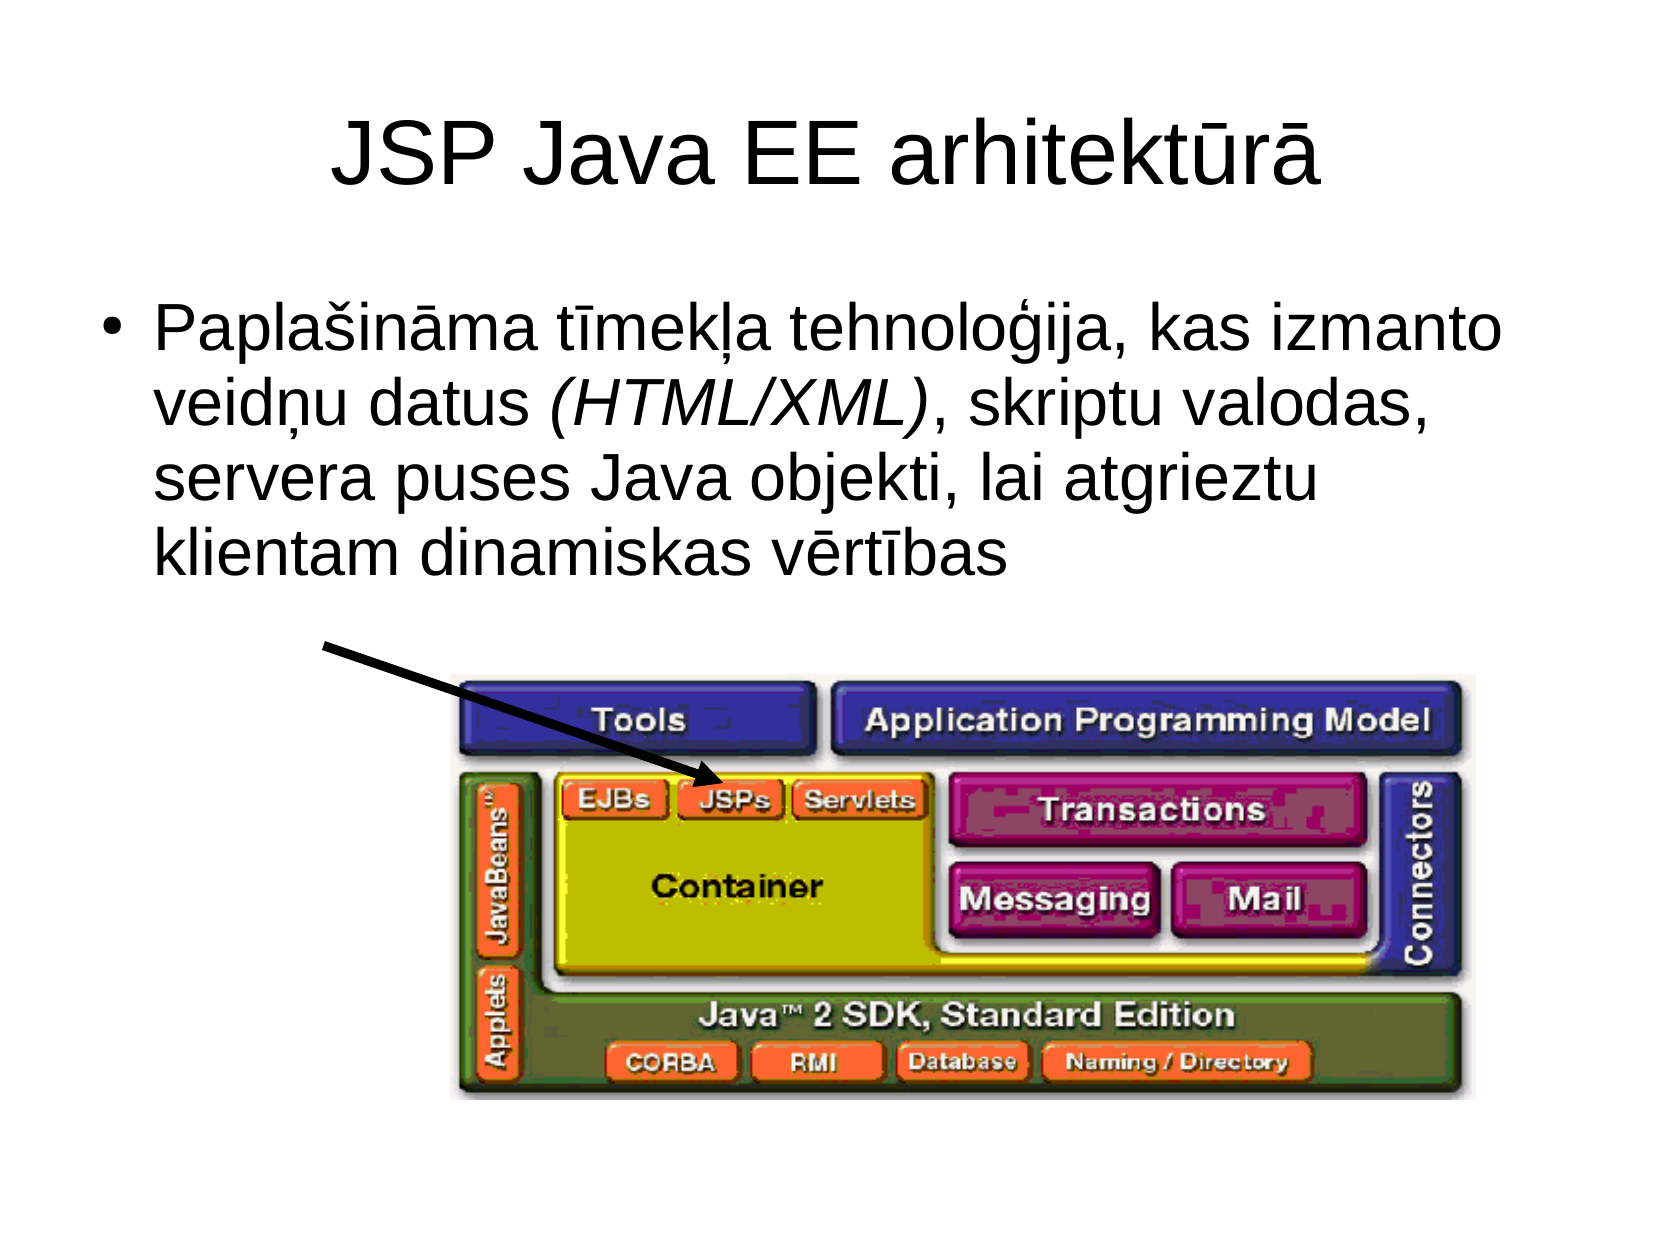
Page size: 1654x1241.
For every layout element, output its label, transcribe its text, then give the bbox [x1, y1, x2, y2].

list Paplašināma tīmekļa tehnoloģija, kas izmanto veidņu datus (HTML/XML), skriptu valodas, servera puses Java objekti, lai atgrieztu klientam dinamiskas vērtības [82, 290, 1538, 1010]
title JSP Java EE arhitektūrā [82, 49, 1571, 257]
picture [450, 674, 1476, 1101]
